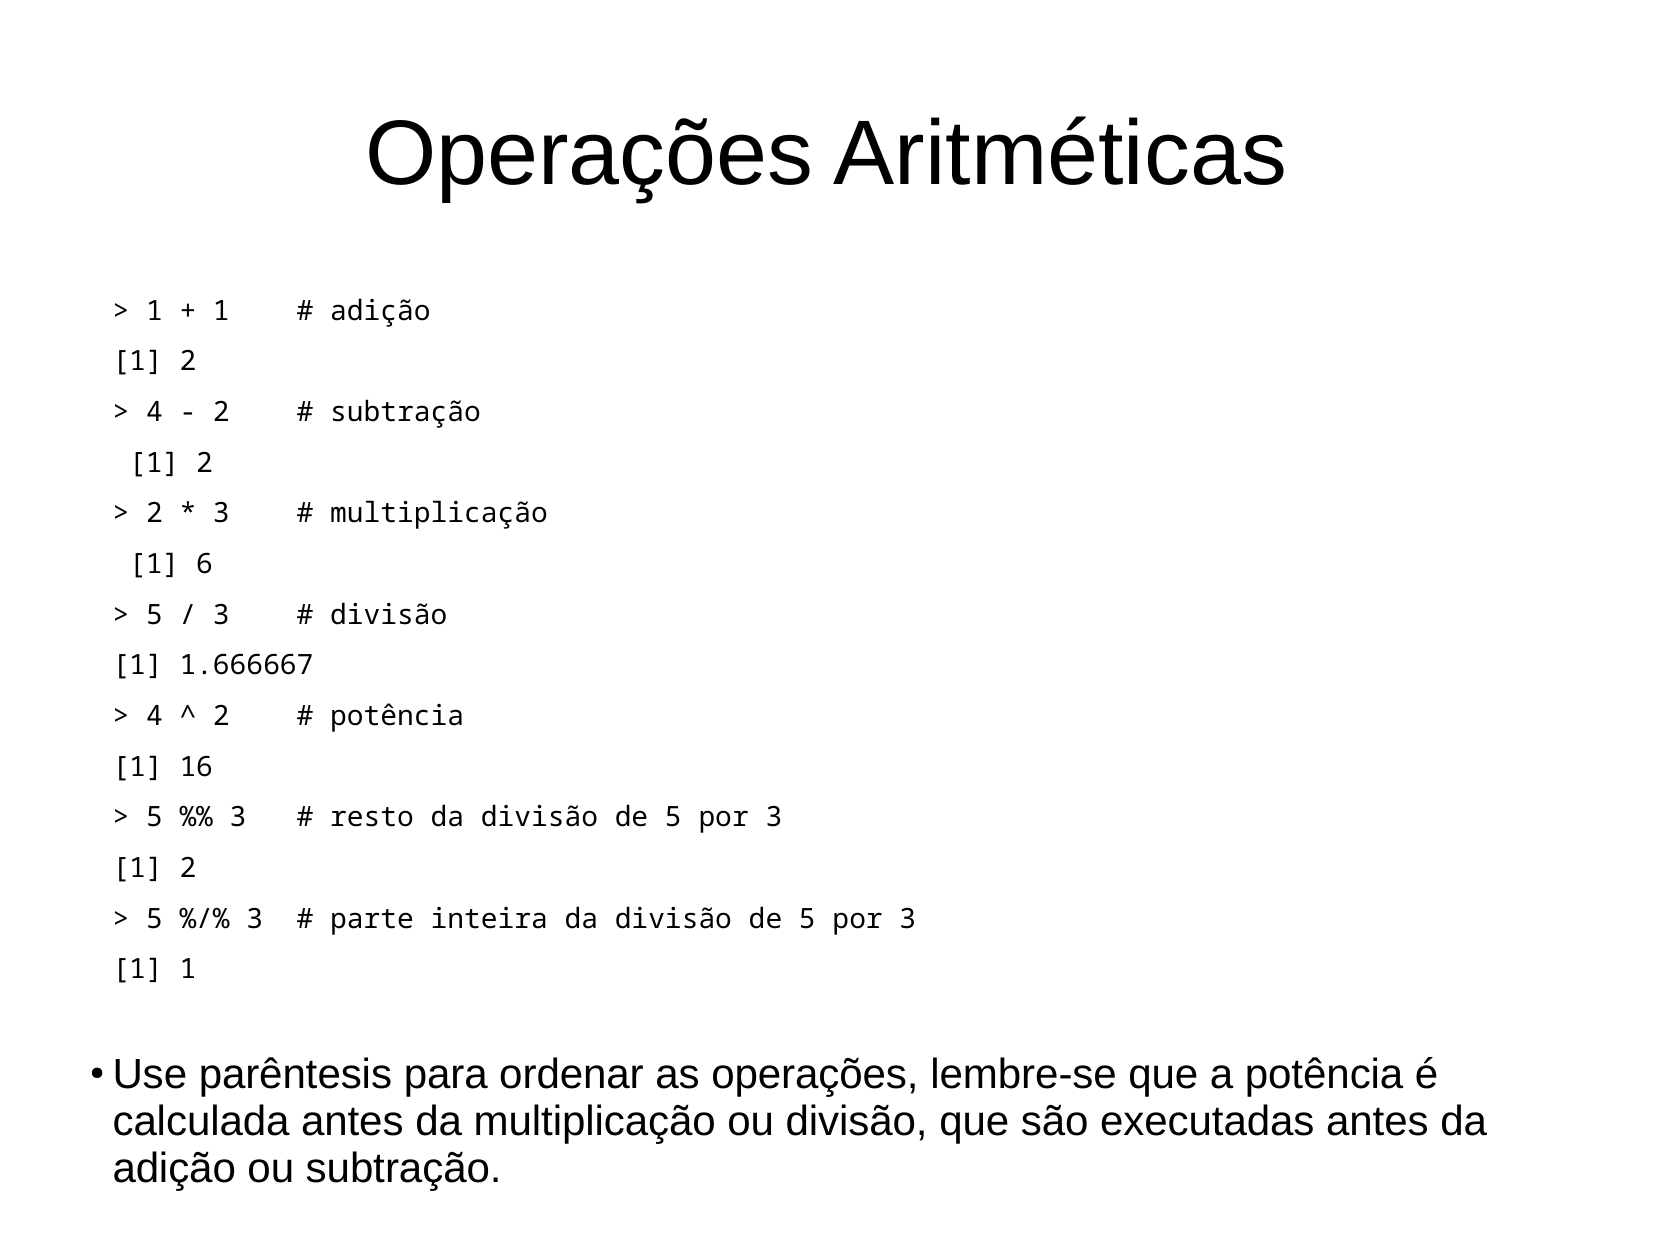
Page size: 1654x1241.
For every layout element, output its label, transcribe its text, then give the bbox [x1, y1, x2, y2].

list > 1 + 1 # adição [1] 2 > 4 - 2 # subtração [1] 2 > 2 * 3 # multiplicação [1] 6 > 5 / 3 # divisão [1] 1.666667 > 4 ^ 2 # potência [1] 16 > 5 %% 3 # resto da divisão de 5 por 3 [1] 2 > 5 %/% 3 # parte inteira da divisão de 5 por 3 [1] 1 Use parêntesis para ordenar as operações, lembre-se que a potência é calculada antes da multiplicação ou divisão, que são executadas antes da adição ou subtração. [82, 290, 1571, 1205]
title Operações Aritméticas [82, 49, 1571, 257]
